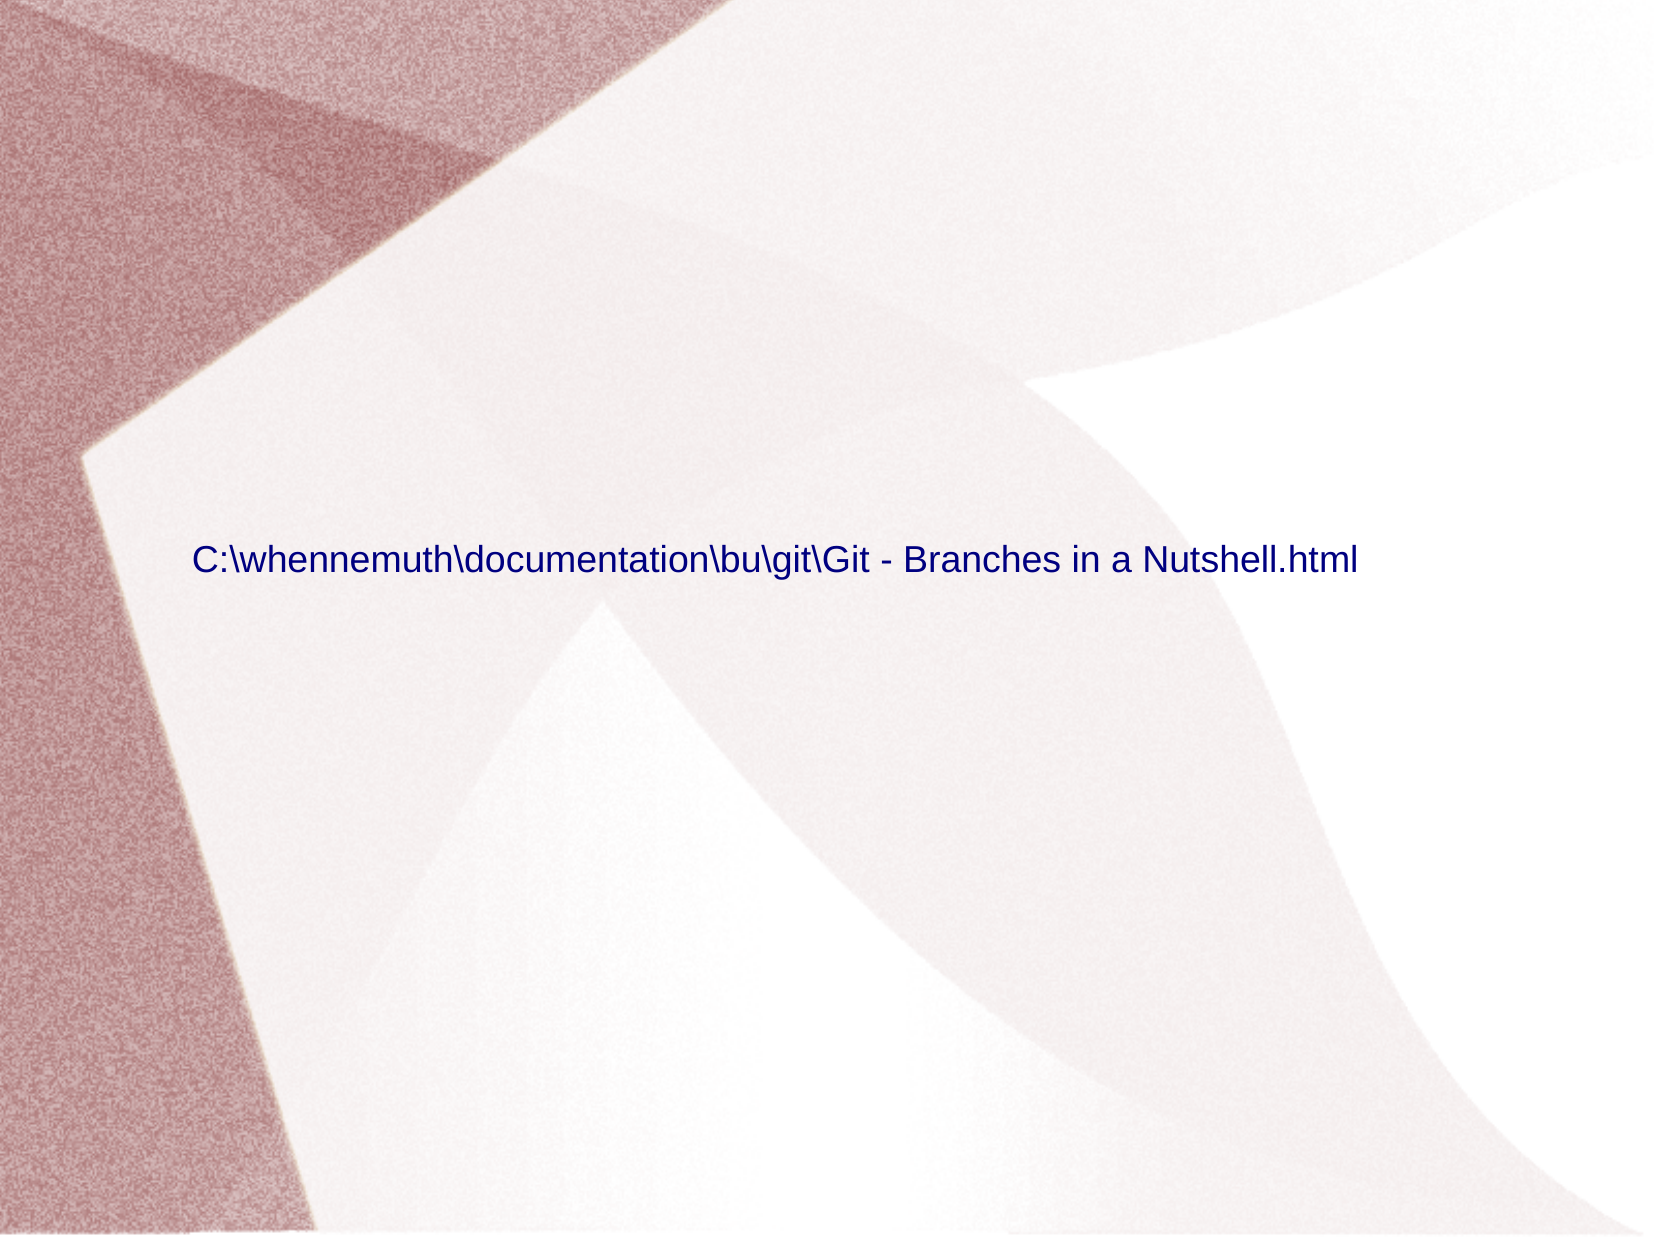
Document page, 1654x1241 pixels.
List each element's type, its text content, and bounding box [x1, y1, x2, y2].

text_box C:\whennemuth\documentation\bu\git\Git - Branches in a Nutshell.html [177, 531, 1618, 603]
picture [0, 0, 1654, 1241]
